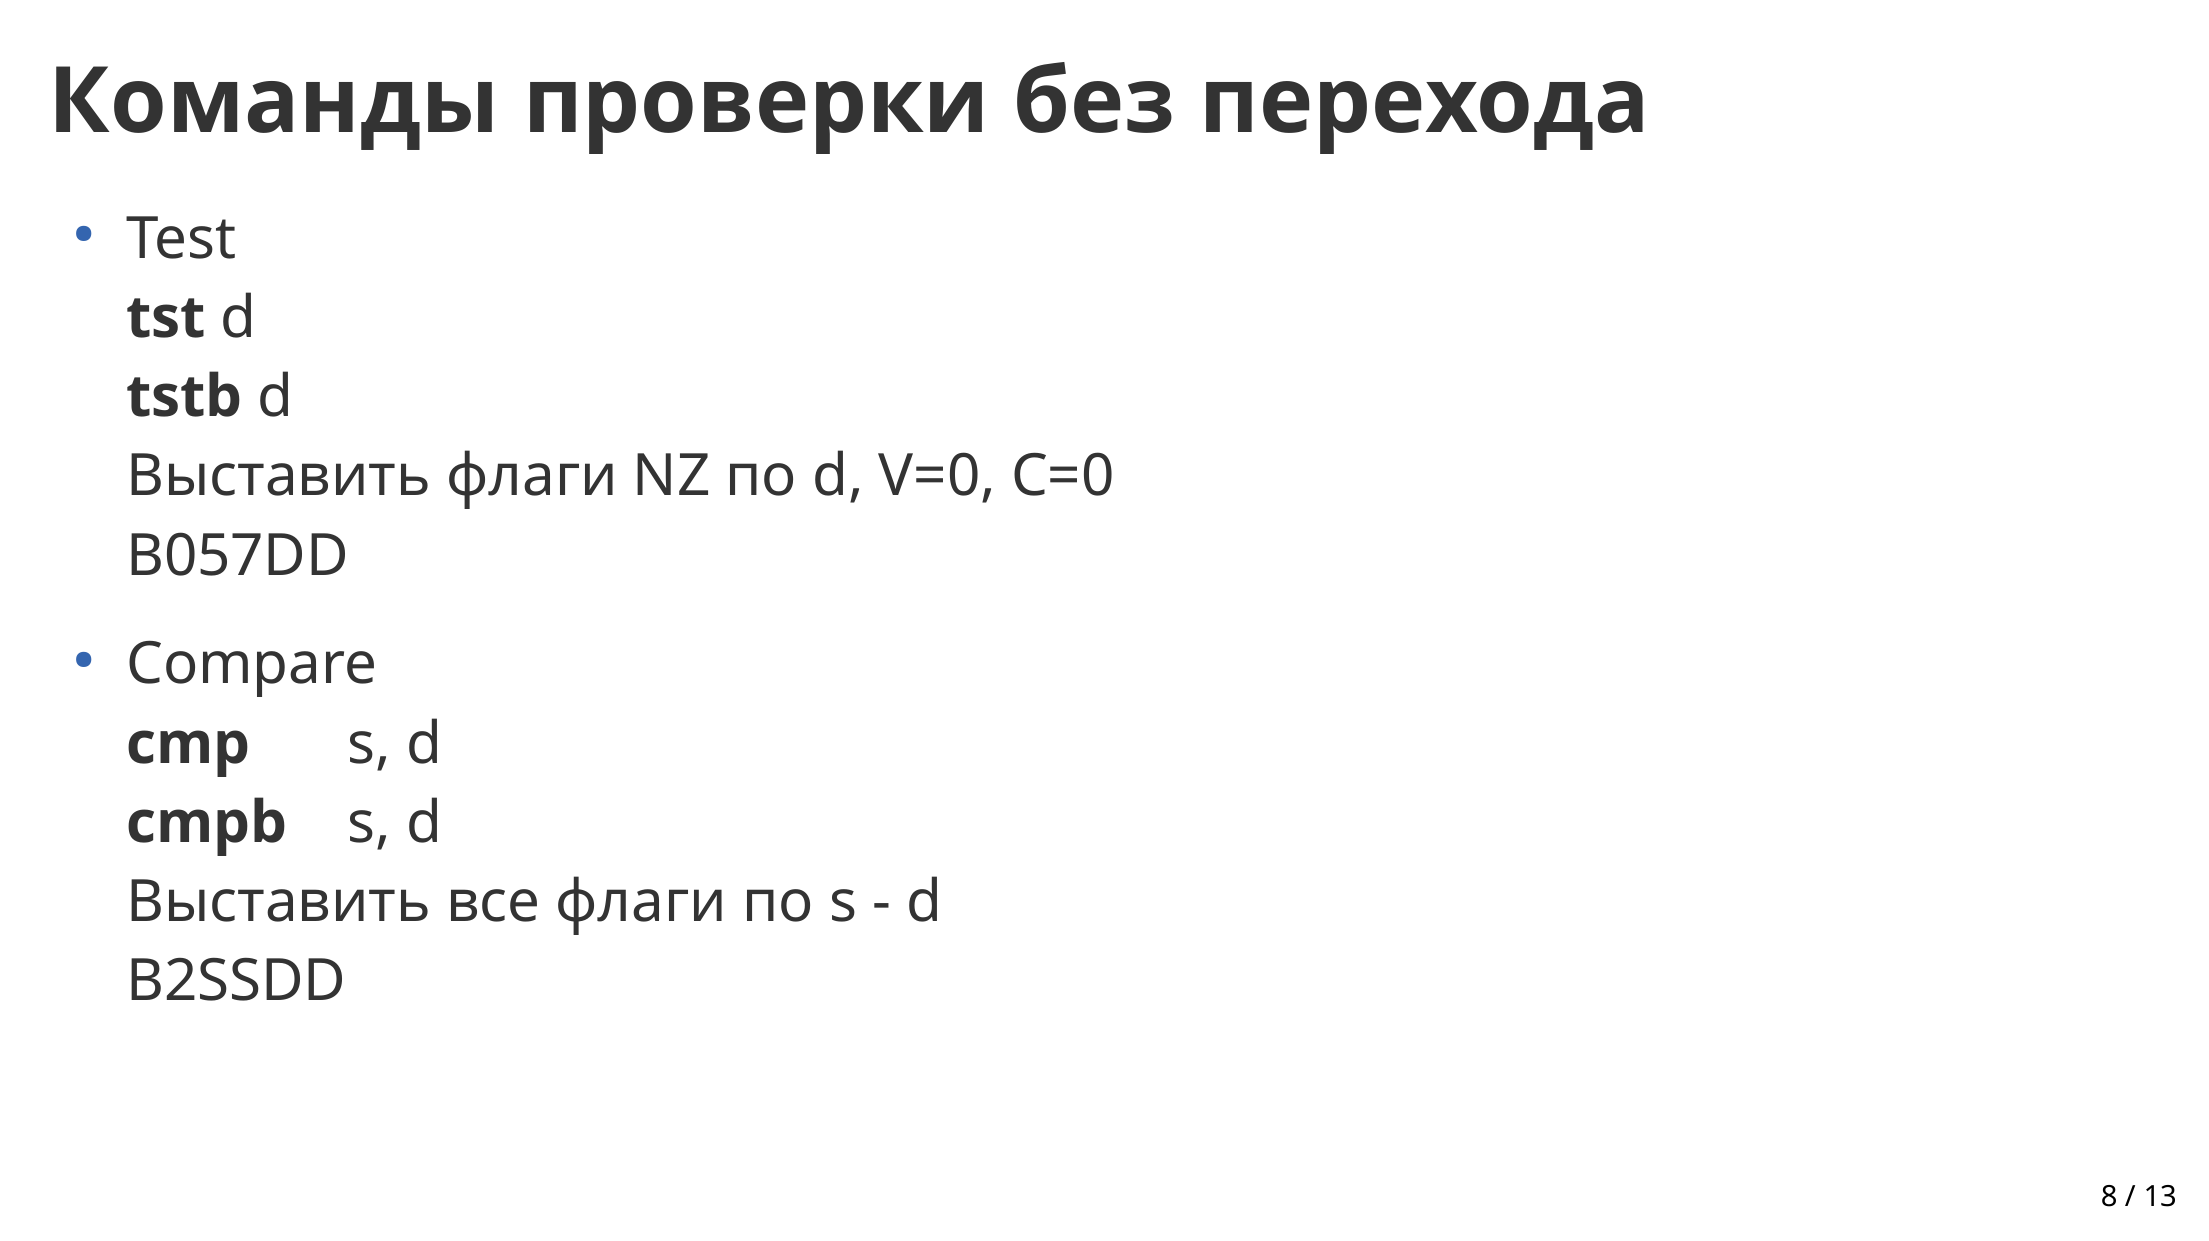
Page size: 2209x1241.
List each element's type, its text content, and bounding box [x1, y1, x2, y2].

title Команды проверки без перехода [48, 34, 2174, 160]
list Test tst d tstb d Выставить флаги NZ по d, V=0, С=0 B057DD Compare cmp s, d cmpb s, d Выставить все флаги по s - d B2SSDD [55, 195, 1690, 1177]
